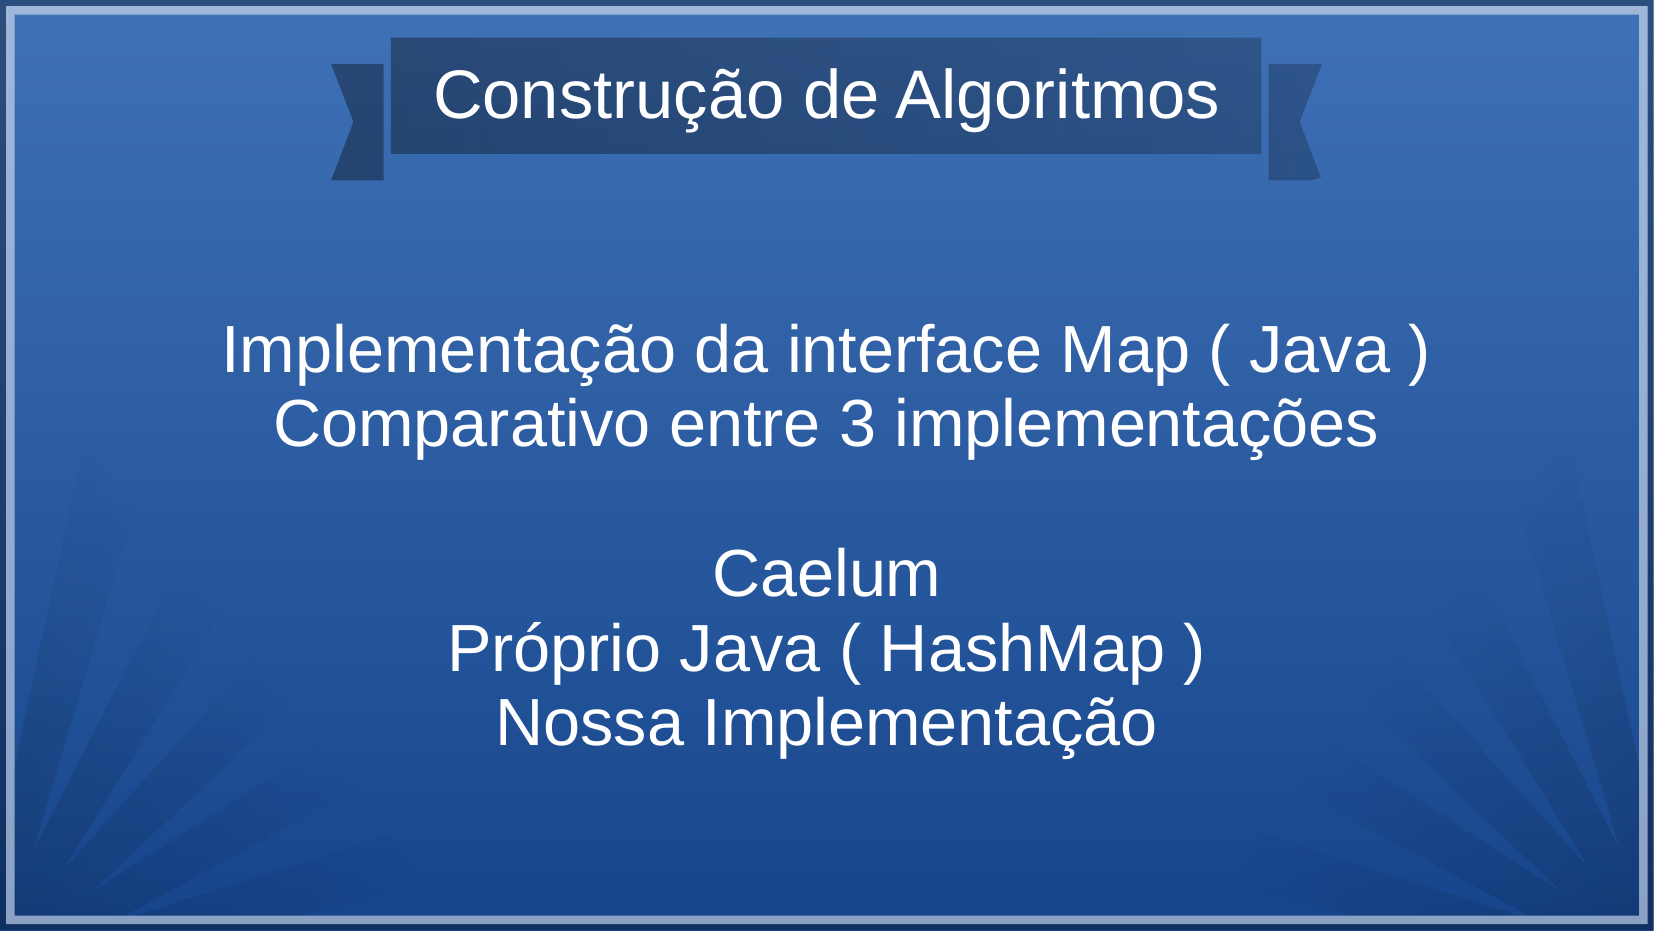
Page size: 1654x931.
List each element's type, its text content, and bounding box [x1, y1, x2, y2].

title Construção de Algoritmos [389, 35, 1264, 154]
subtitle Implementação da interface Map ( Java ) Comparativo entre 3 implementações Caelum Próprio Java ( HashMap ) Nossa Implementação [82, 224, 1571, 848]
